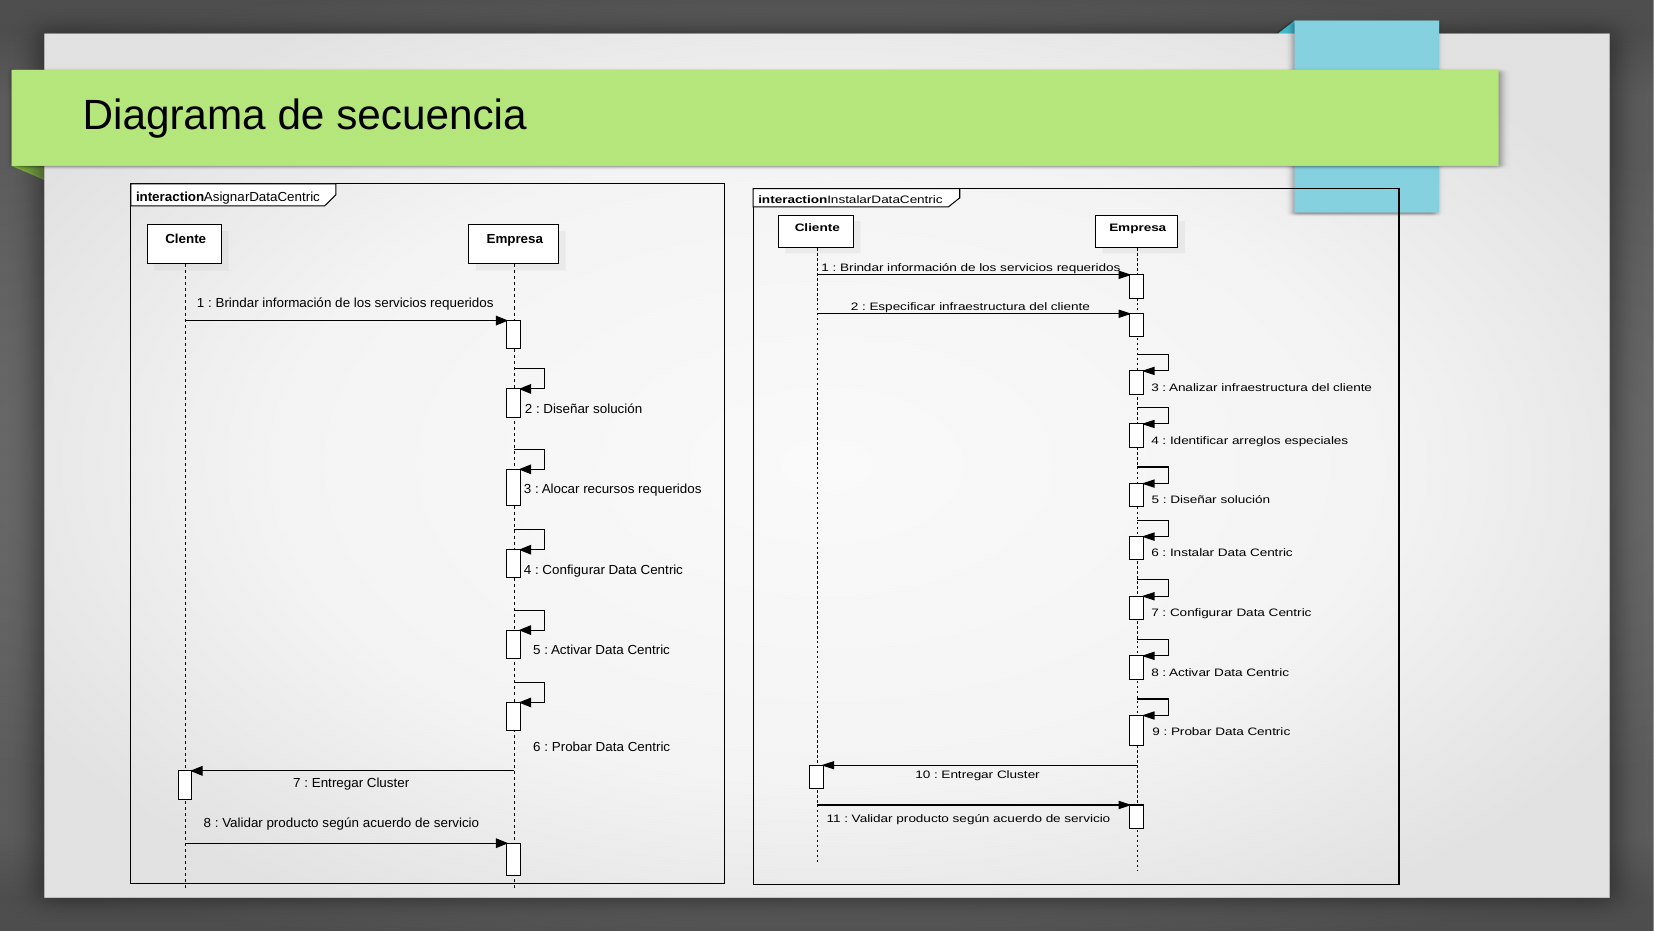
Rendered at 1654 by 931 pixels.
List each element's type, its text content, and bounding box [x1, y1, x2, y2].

picture [0, 0, 1654, 931]
title Diagrama de secuencia [82, 70, 1264, 160]
